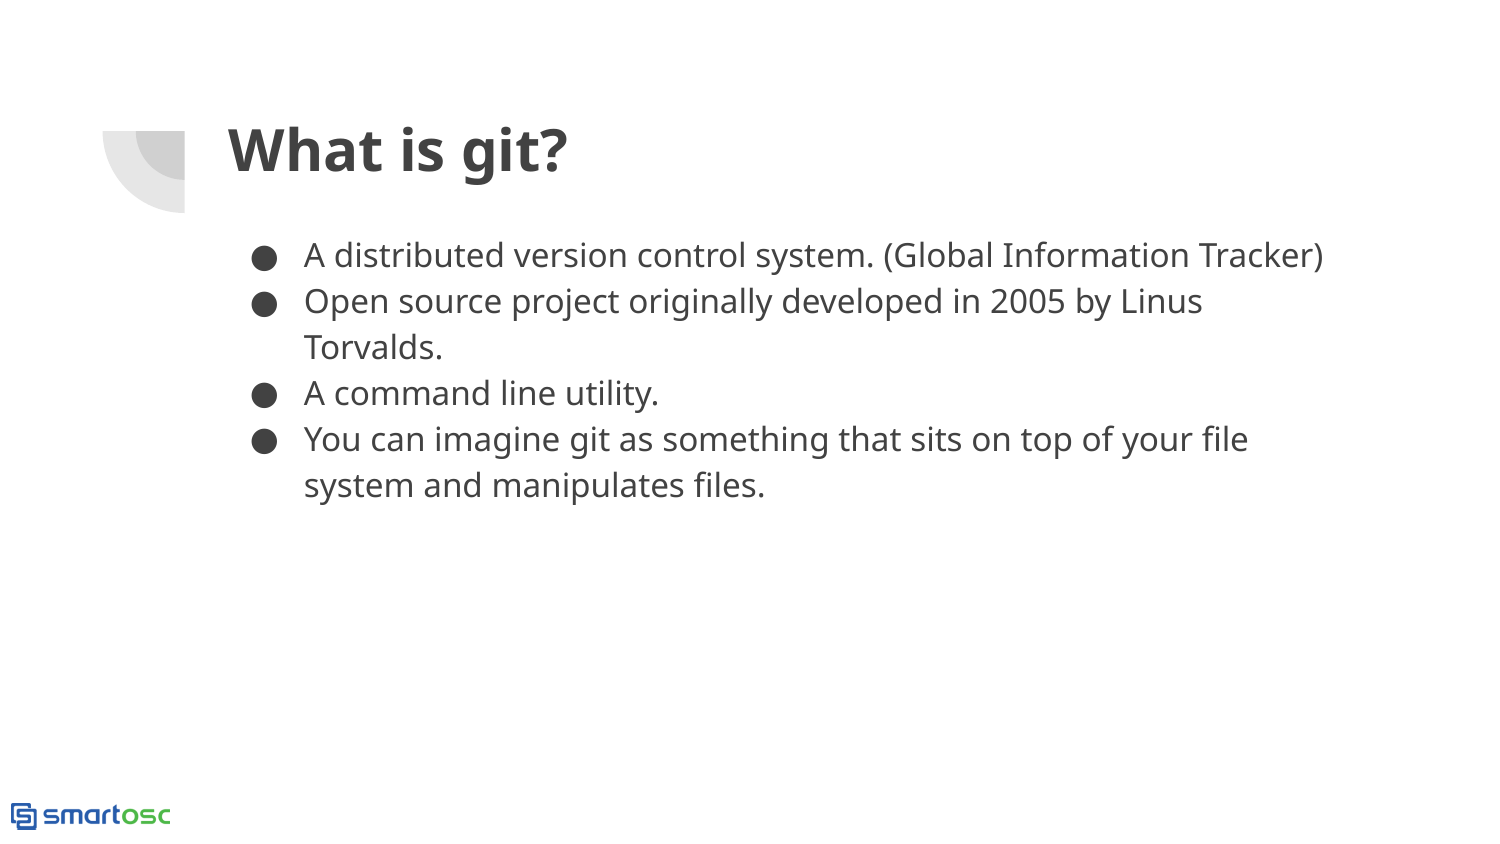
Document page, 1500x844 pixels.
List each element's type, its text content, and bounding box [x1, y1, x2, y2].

title What is git? [213, 98, 1368, 213]
picture [11, 803, 170, 830]
list A distributed version control system. (Global Information Tracker) Open source project originally developed in 2005 by Linus Torvalds. A command line utility. You can imagine git as something that sits on top of your file system and manipulates files. [213, 213, 1368, 631]
